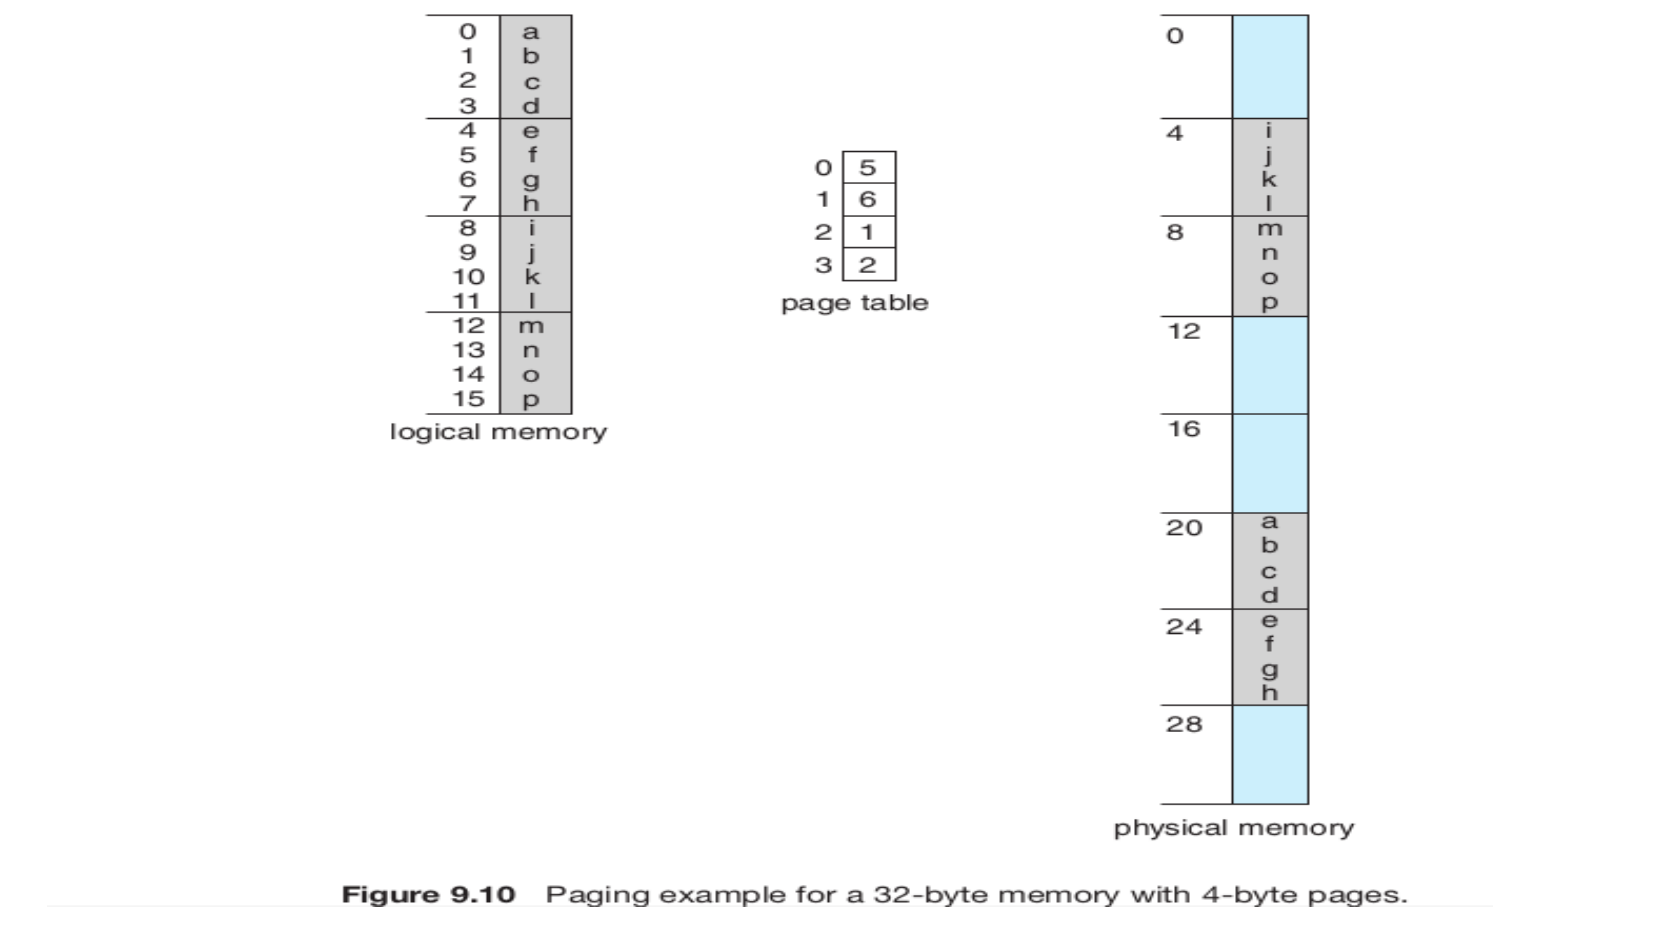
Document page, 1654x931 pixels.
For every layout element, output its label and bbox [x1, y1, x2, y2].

picture [47, 0, 1493, 907]
